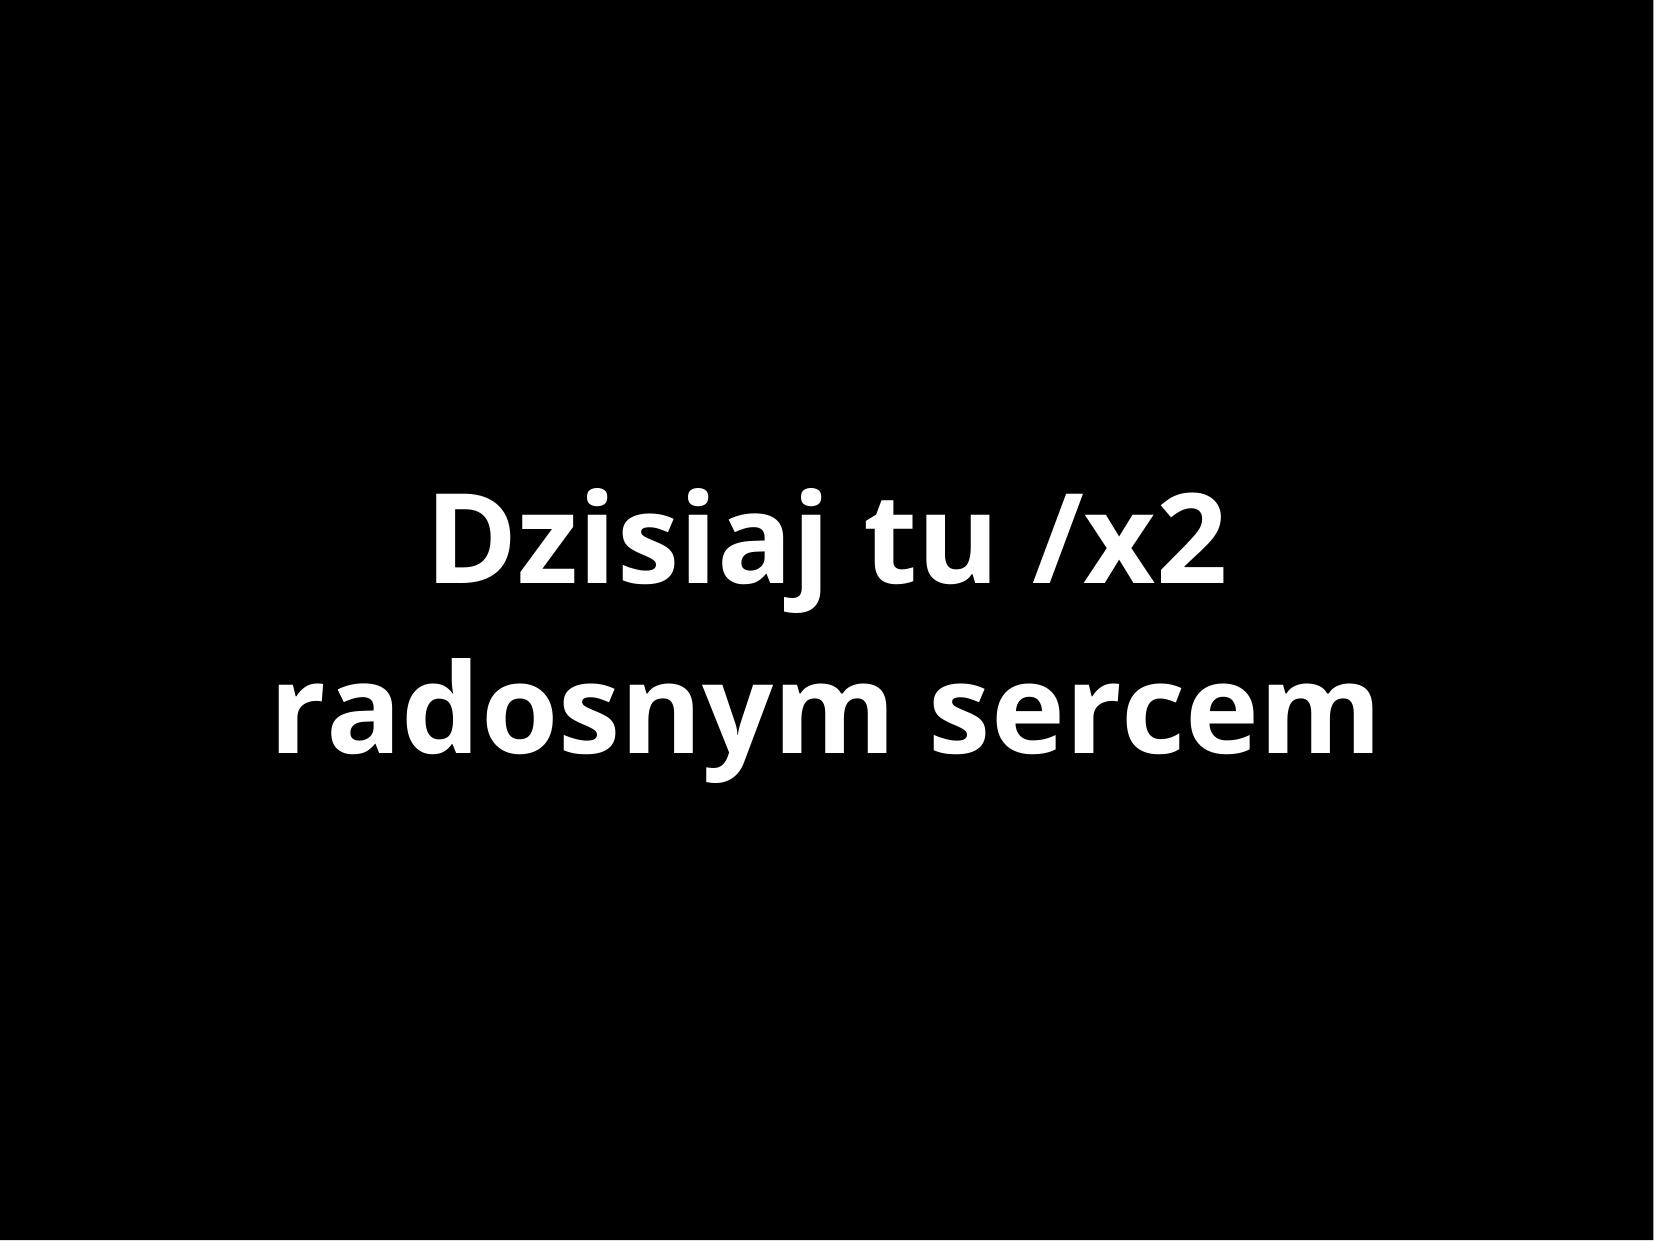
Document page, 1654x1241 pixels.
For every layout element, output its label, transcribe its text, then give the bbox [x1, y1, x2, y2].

title Dzisiaj tu /x2 radosnym sercem [0, 0, 1654, 1241]
